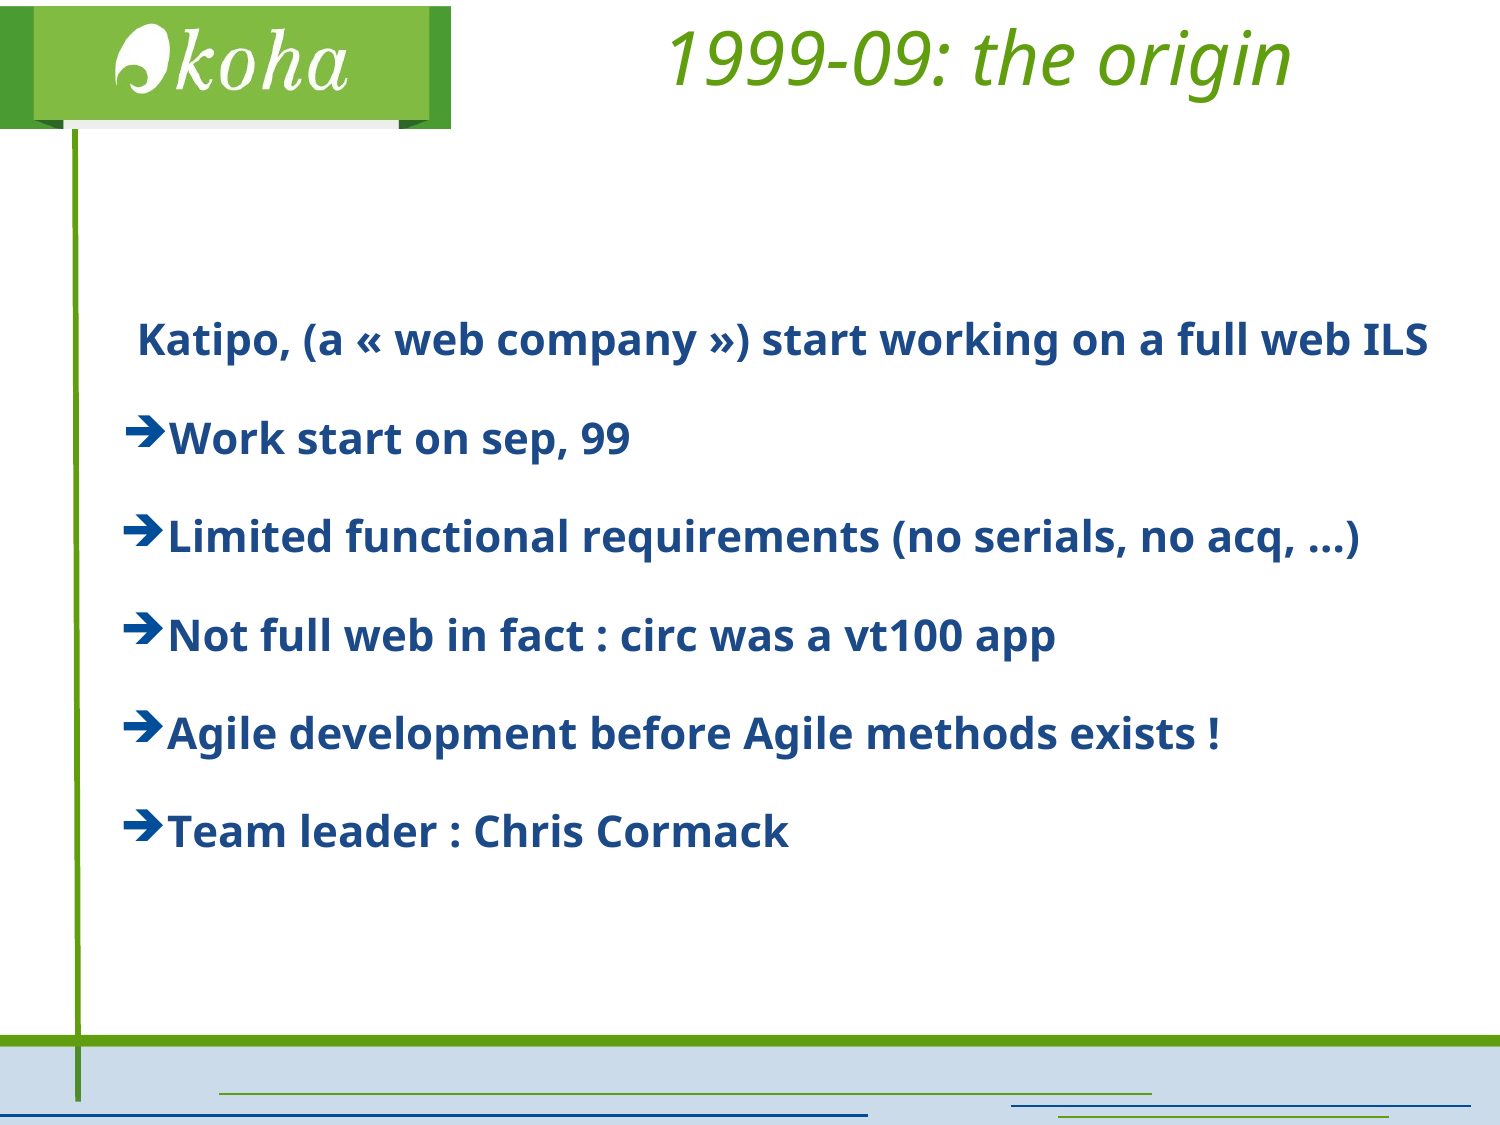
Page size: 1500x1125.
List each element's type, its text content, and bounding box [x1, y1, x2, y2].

subtitle Katipo, (a « web company ») start working on a full web ILS Work start on sep, 99 Limited functional requirements (no serials, no acq, …) Not full web in fact : circ was a vt100 app Agile development before Agile methods exists ! Team leader : Chris Cormack [118, 187, 1463, 971]
title 1999-09: the origin [450, 0, 1500, 113]
picture [0, 0, 451, 129]
